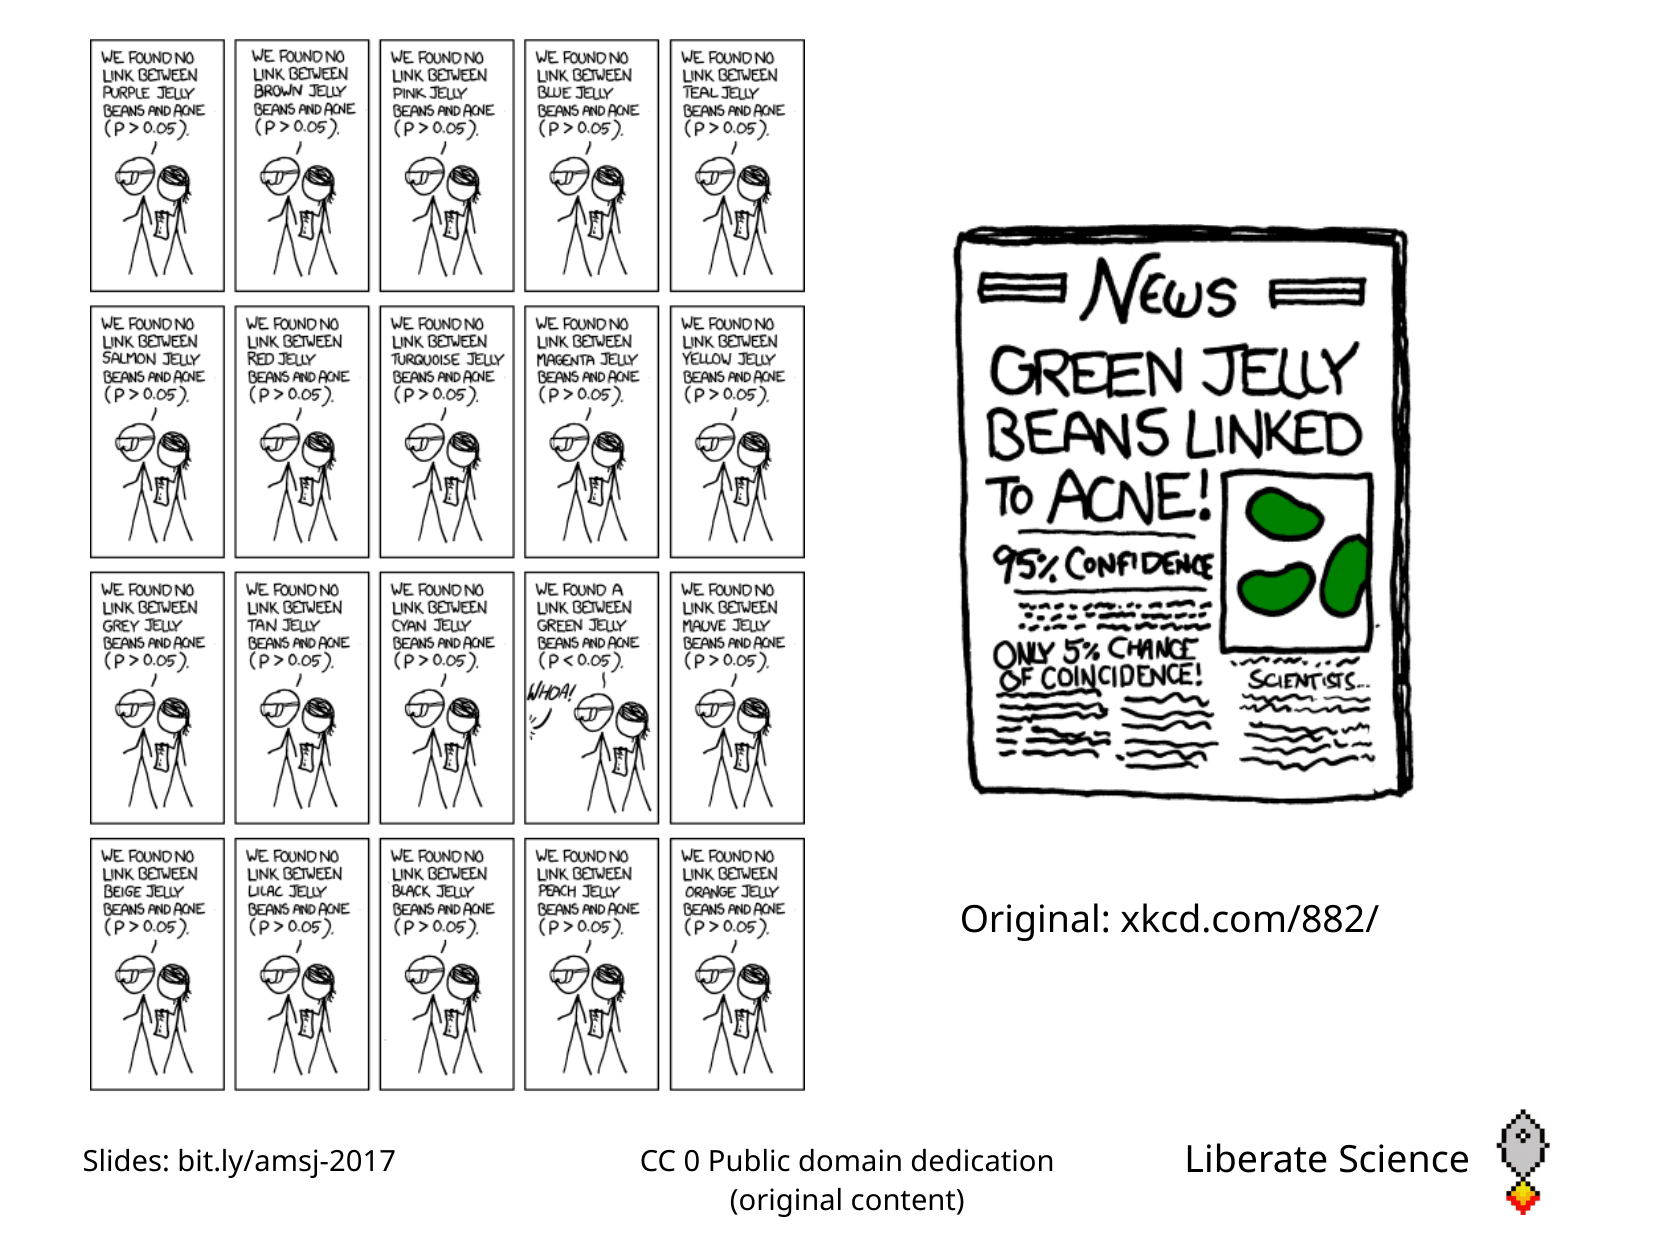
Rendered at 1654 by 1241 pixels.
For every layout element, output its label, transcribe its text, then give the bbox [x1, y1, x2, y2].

picture [937, 224, 1531, 813]
picture [90, 34, 805, 1096]
picture [1470, 1109, 1576, 1215]
text_box Original: xkcd.com/882/ [945, 885, 1456, 945]
